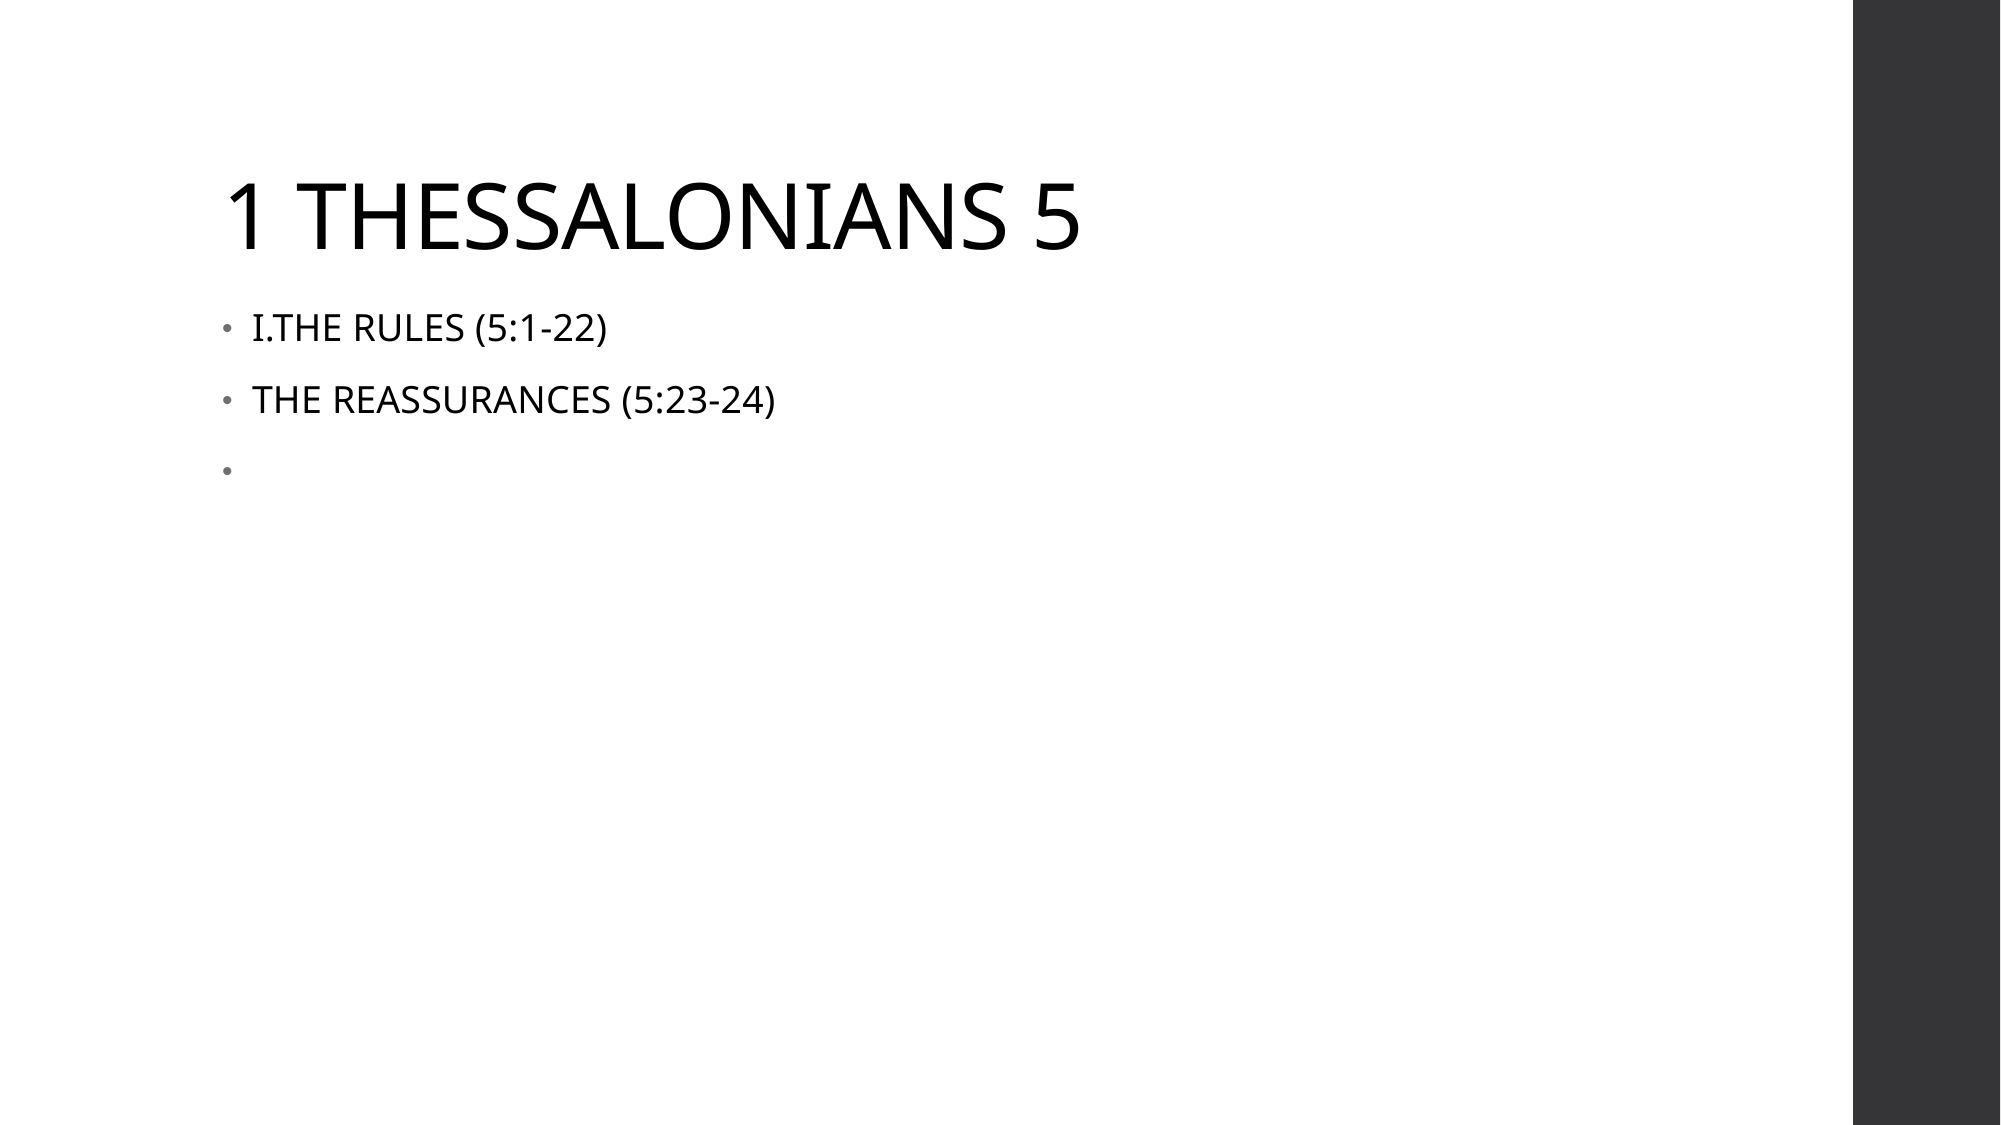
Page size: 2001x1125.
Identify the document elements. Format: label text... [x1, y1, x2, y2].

title 1 THESSALONIANS 5 [206, 60, 1797, 278]
list I.THE RULES (5:1-22) THE REASSURANCES (5:23-24) [206, 299, 1617, 1014]
